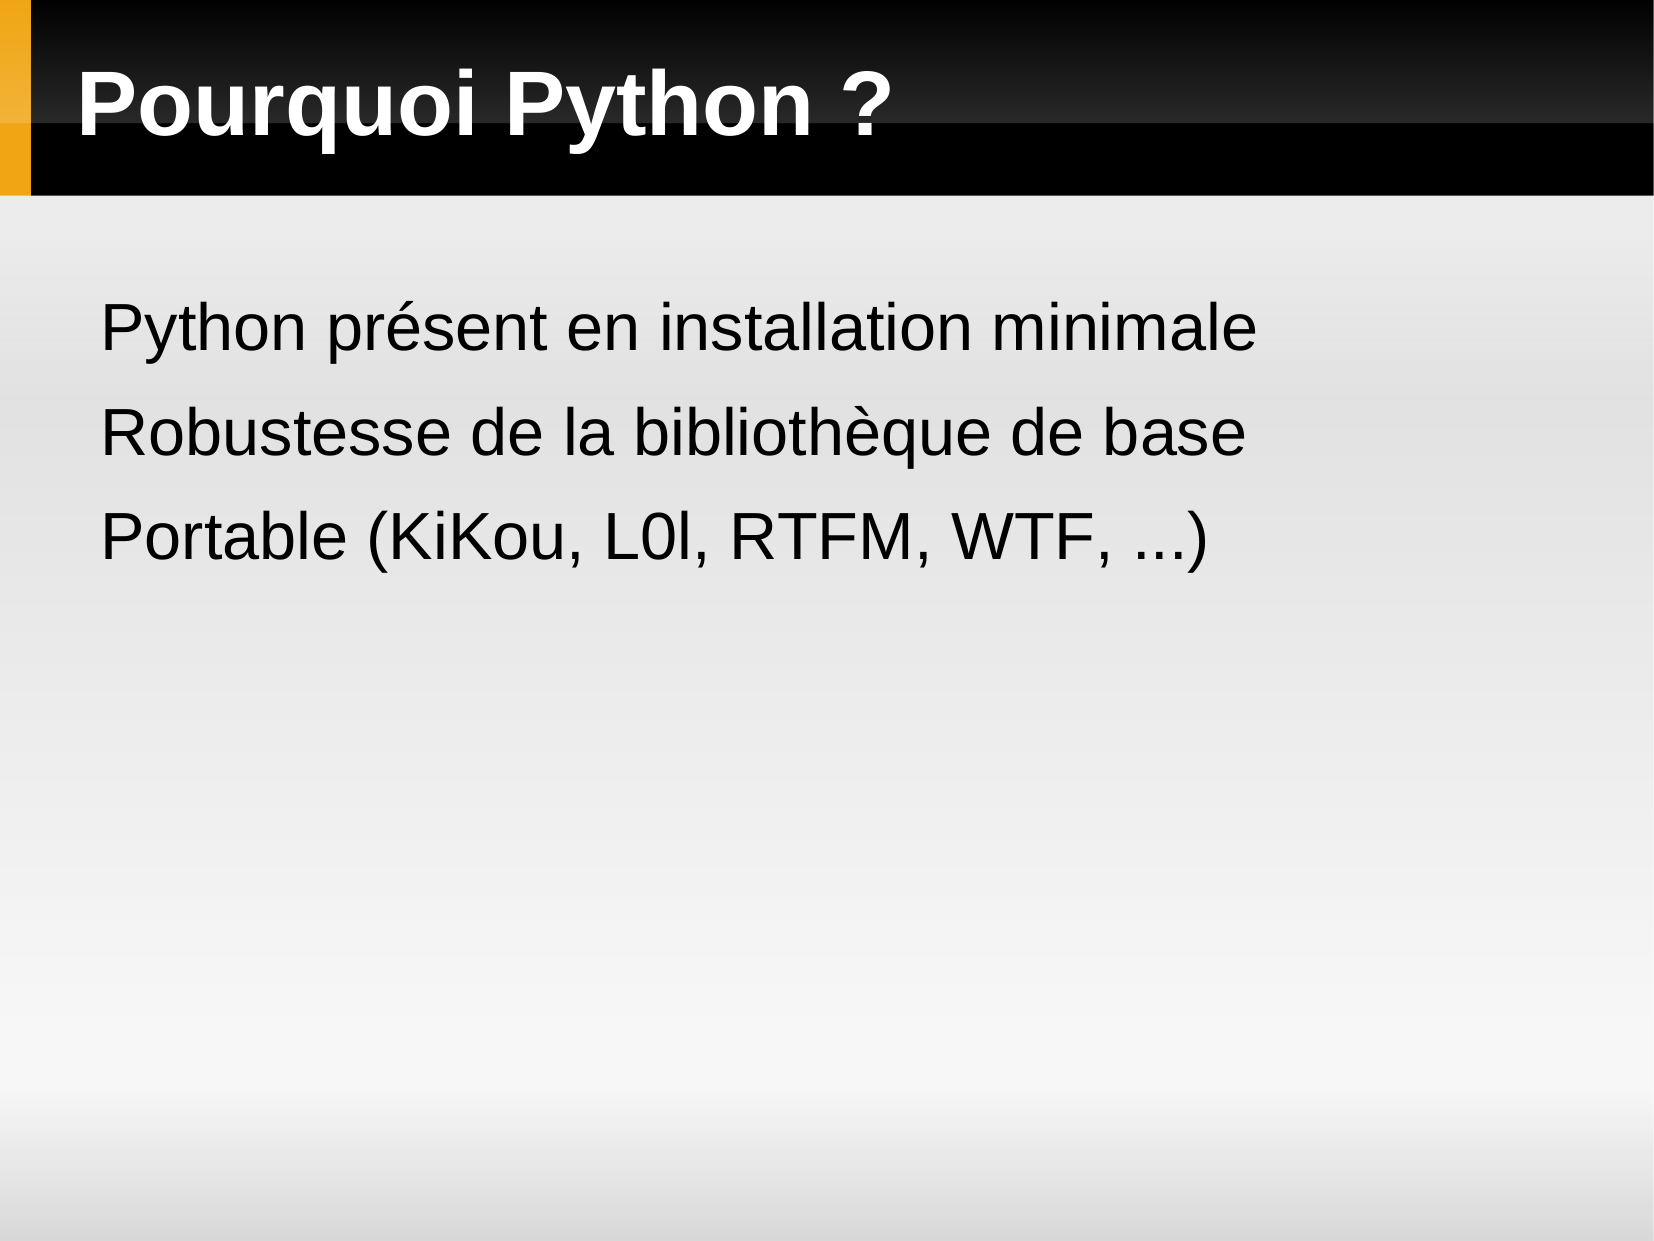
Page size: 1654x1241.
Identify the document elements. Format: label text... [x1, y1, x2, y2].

list Python présent en installation minimale Robustesse de la bibliothèque de base Portable (KiKou, L0l, RTFM, WTF, ...) [82, 290, 1571, 1094]
title Pourquoi Python ? [76, 7, 1565, 200]
picture [0, 0, 1654, 1241]
